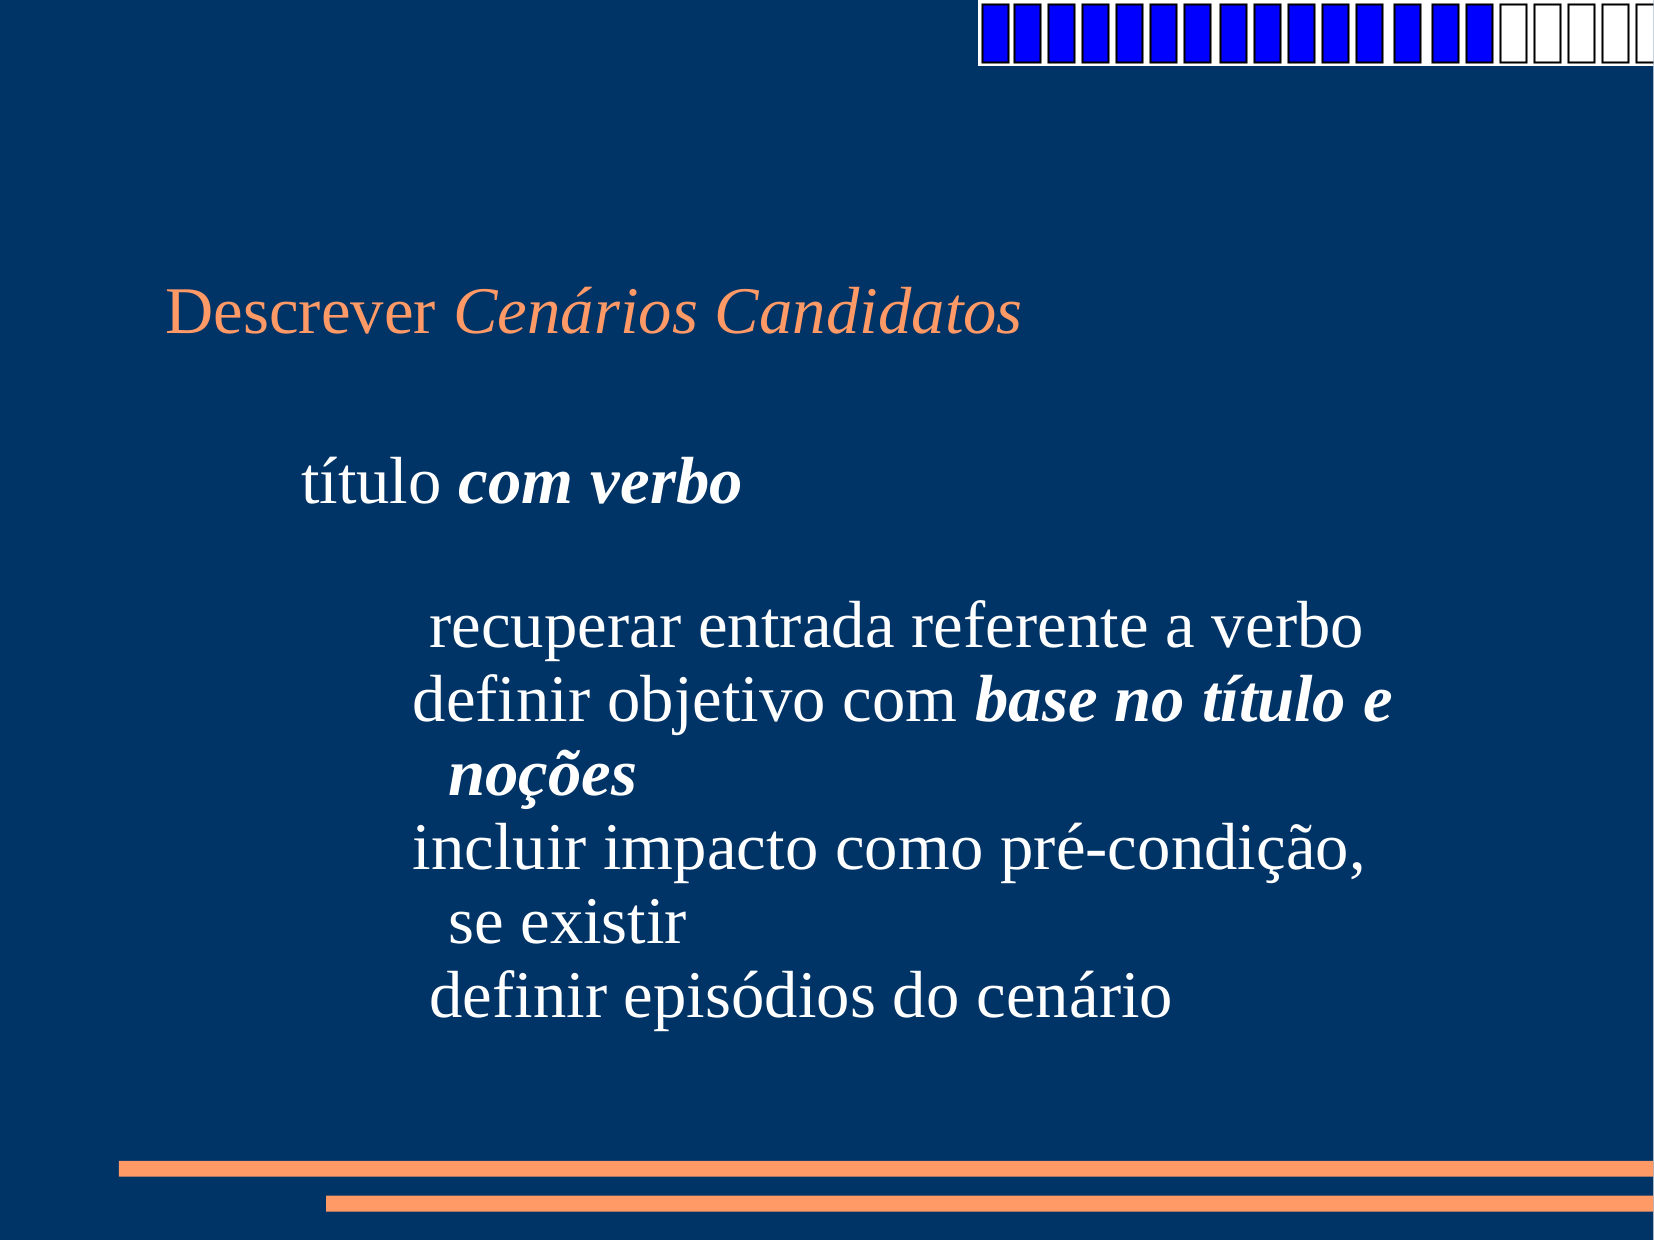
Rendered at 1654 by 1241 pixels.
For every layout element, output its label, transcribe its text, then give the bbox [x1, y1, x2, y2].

text_box Descrever Cenários Candidatos [147, 273, 1300, 355]
text_box título com verbo [206, 444, 1093, 532]
text_box recuperar entrada referente a verbo definir objetivo com base no título e noções incluir impacto como pré-condição, se existir definir episódios do cenário [235, 587, 1422, 1084]
picture [978, 0, 1654, 67]
